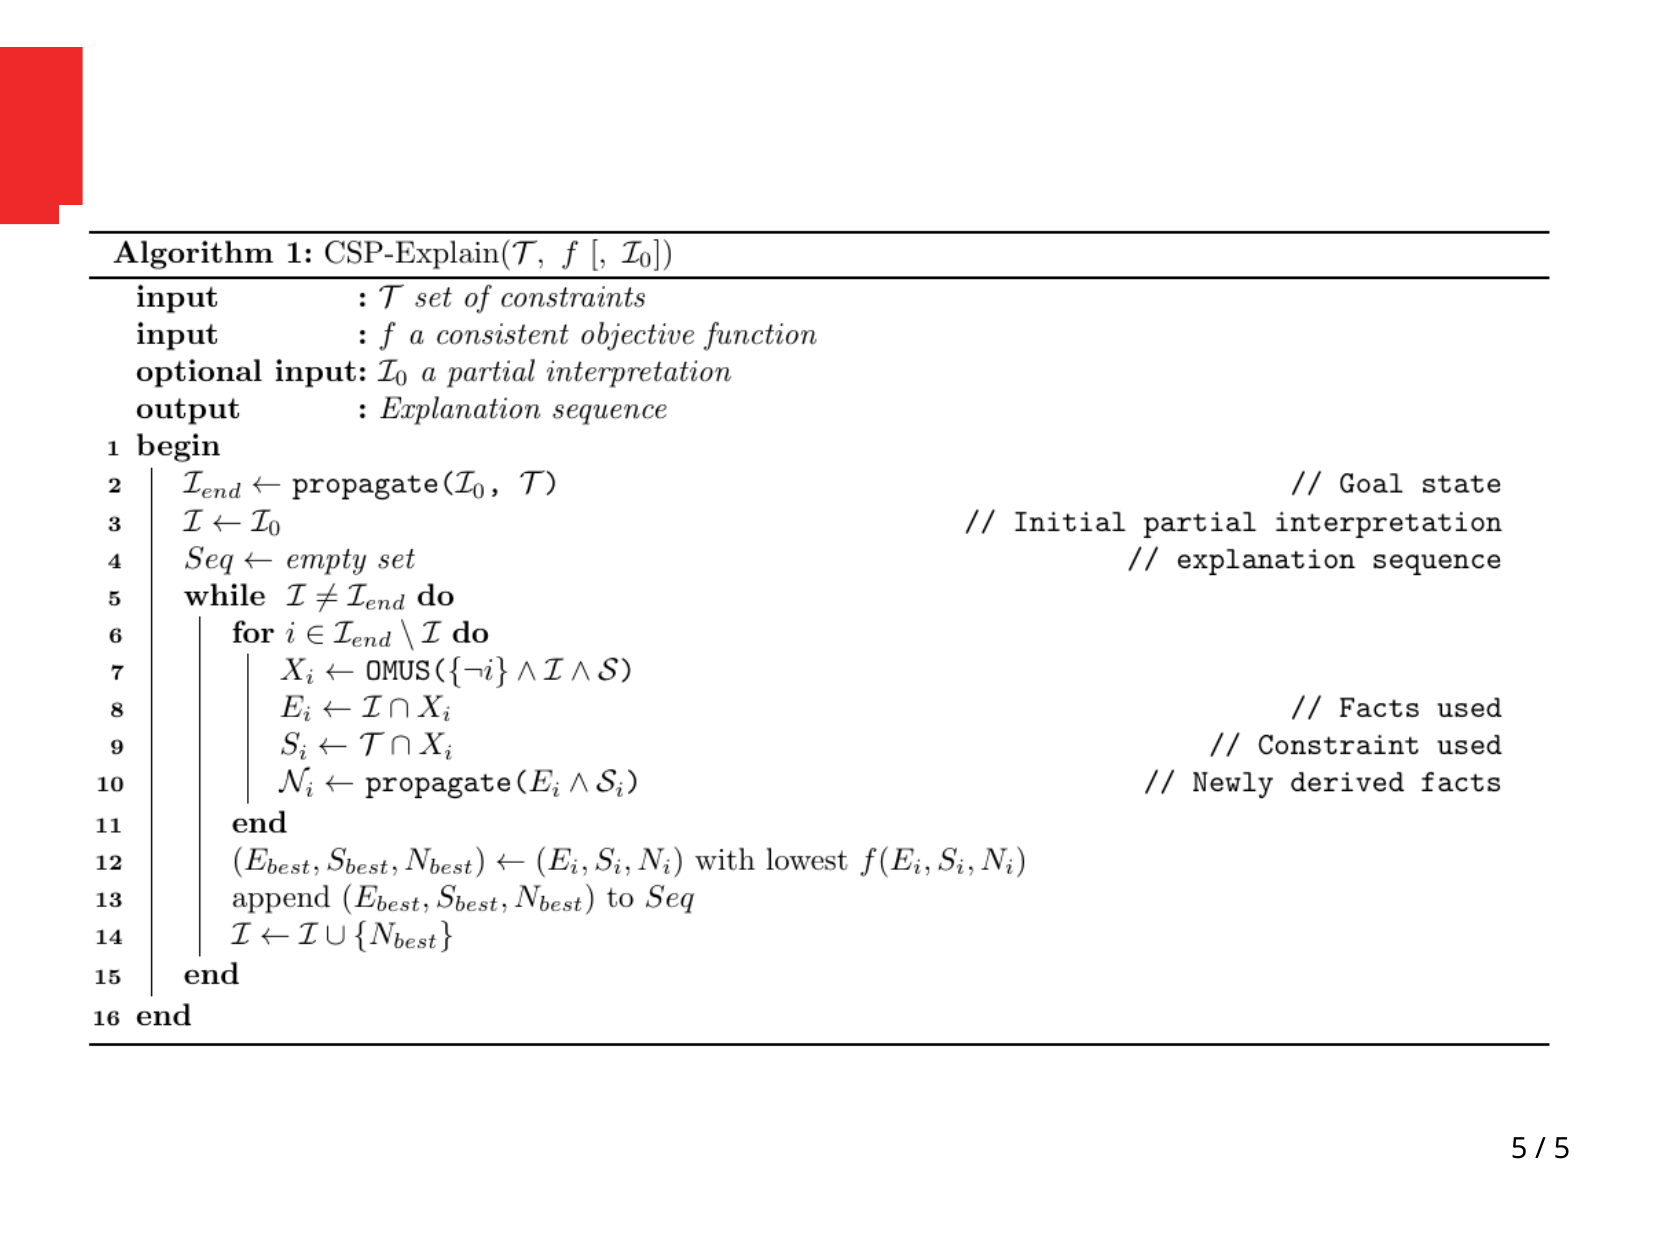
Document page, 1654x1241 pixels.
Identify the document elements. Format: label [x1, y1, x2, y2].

picture [59, 205, 1595, 1075]
